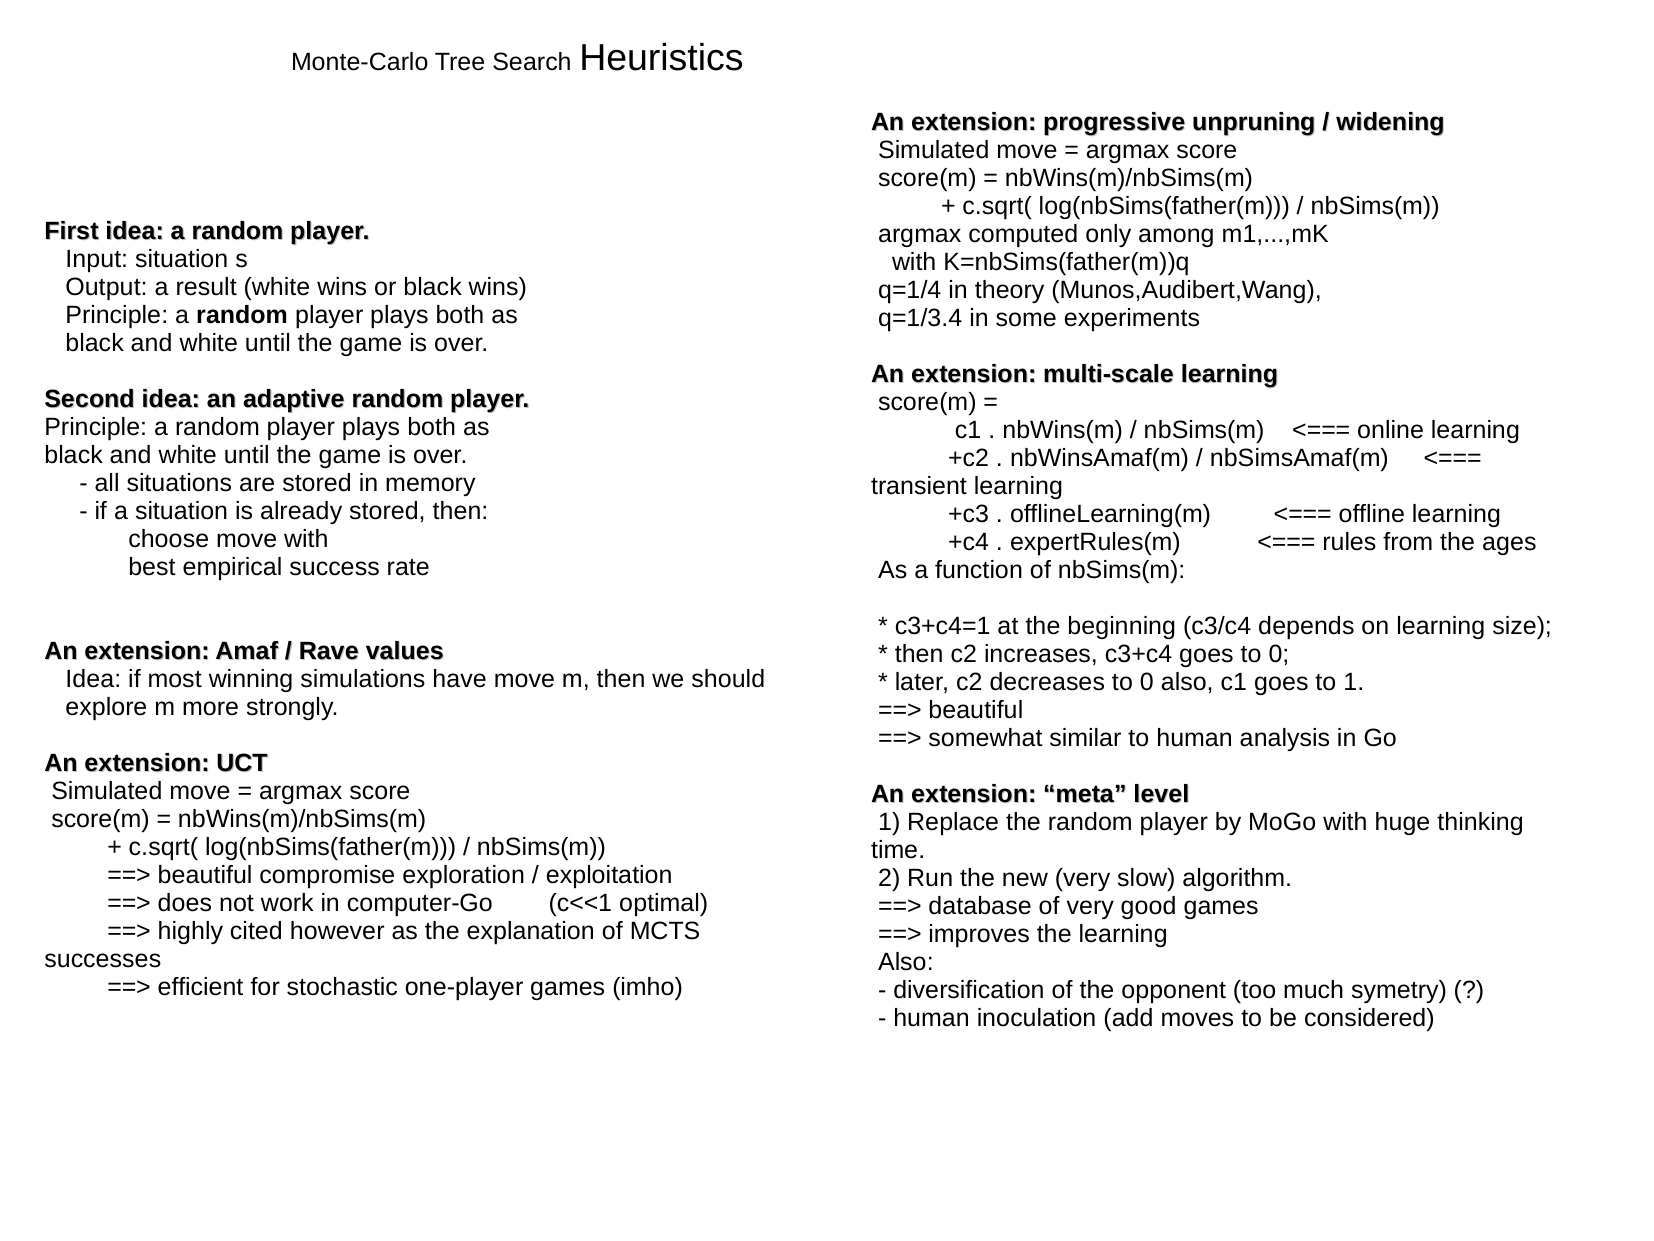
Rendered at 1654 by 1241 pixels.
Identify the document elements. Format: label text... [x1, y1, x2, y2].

text_box An extension: progressive unpruning / widening Simulated move = argmax score score(m) = nbWins(m)/nbSims(m) + c.sqrt( log(nbSims(father(m))) / nbSims(m)) argmax computed only among m1,...,mK with K=nbSims(father(m))q q=1/4 in theory (Munos,Audibert,Wang), q=1/3.4 in some experiments An extension: multi-scale learning score(m) = c1 . nbWins(m) / nbSims(m) <=== online learning +c2 . nbWinsAmaf(m) / nbSimsAmaf(m) <=== transient learning +c3 . offlineLearning(m) <=== offline learning +c4 . expertRules(m) <=== rules from the ages As a function of nbSims(m): * c3+c4=1 at the beginning (c3/c4 depends on learning size); * then c2 increases, c3+c4 goes to 0; * later, c2 decreases to 0 also, c1 goes to 1. ==> beautiful ==> somewhat similar to human analysis in Go An extension: “meta” level 1) Replace the random player by MoGo with huge thinking time. 2) Run the new (very slow) algorithm. ==> database of very good games ==> improves the learning Also: - diversification of the opponent (too much symetry) (?) - human inoculation (add moves to be considered) [856, 100, 1595, 1241]
text_box Monte-Carlo Tree Search Heuristics [265, 29, 827, 87]
text_box First idea: a random player. Input: situation s Output: a result (white wins or black wins) Principle: a random player plays both as black and white until the game is over. Second idea: an adaptive random player. Principle: a random player plays both as black and white until the game is over. - all situations are stored in memory - if a situation is already stored, then: choose move with best empirical success rate An extension: Amaf / Rave values Idea: if most winning simulations have move m, then we should explore m more strongly. An extension: UCT Simulated move = argmax score score(m) = nbWins(m)/nbSims(m) + c.sqrt( log(nbSims(father(m))) / nbSims(m)) ==> beautiful compromise exploration / exploitation ==> does not work in computer-Go (c<<1 optimal) ==> highly cited however as the explanation of MCTS successes ==> efficient for stochastic one-player games (imho) [29, 153, 798, 1062]
